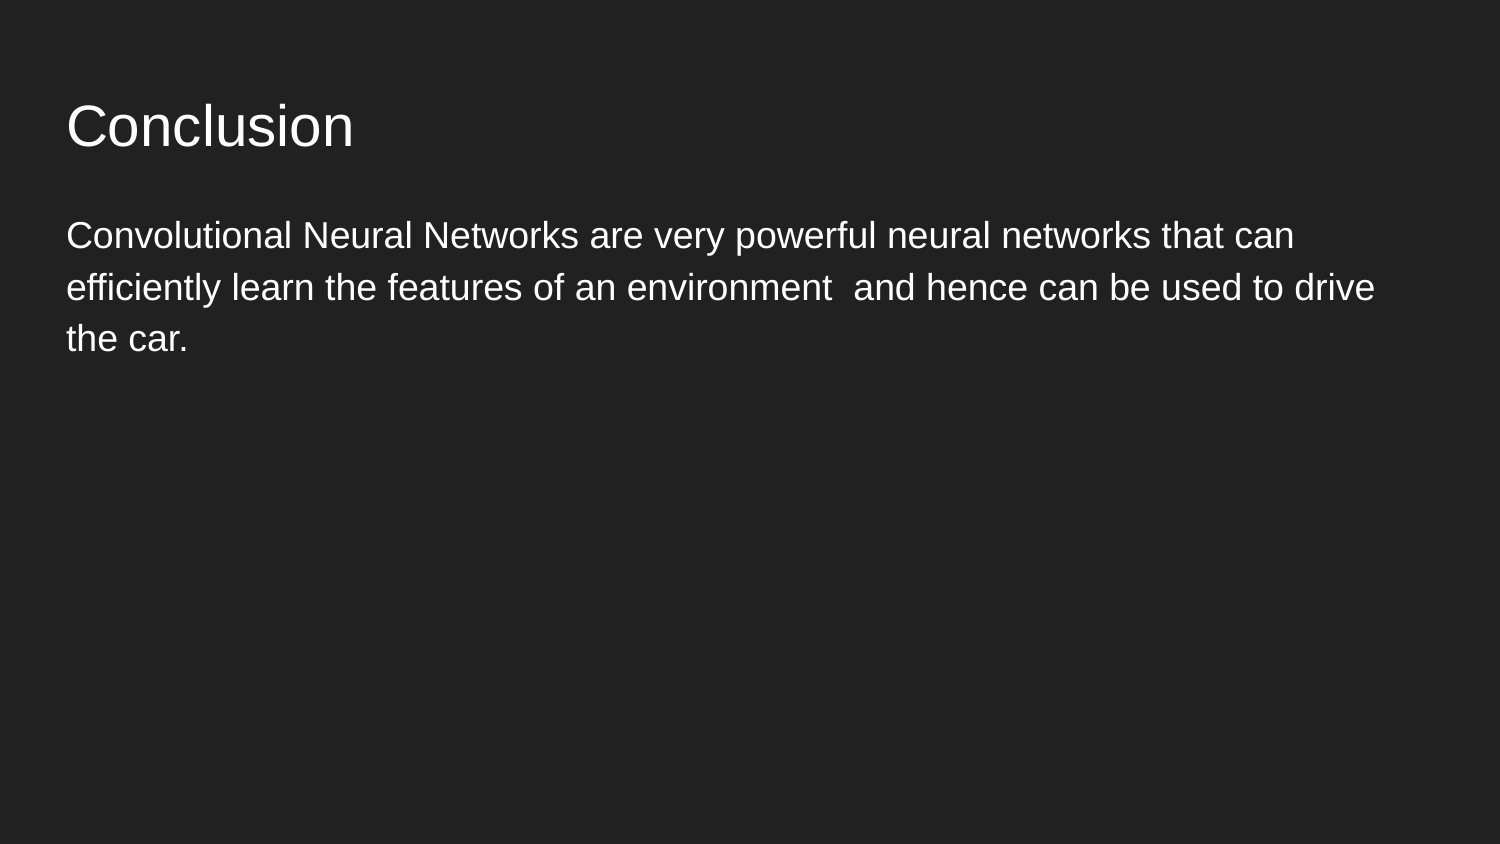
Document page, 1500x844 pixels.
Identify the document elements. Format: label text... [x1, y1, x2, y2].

list Convolutional Neural Networks are very powerful neural networks that can efficiently learn the features of an environment and hence can be used to drive the car. [51, 189, 1449, 750]
title Conclusion [51, 72, 1449, 167]
